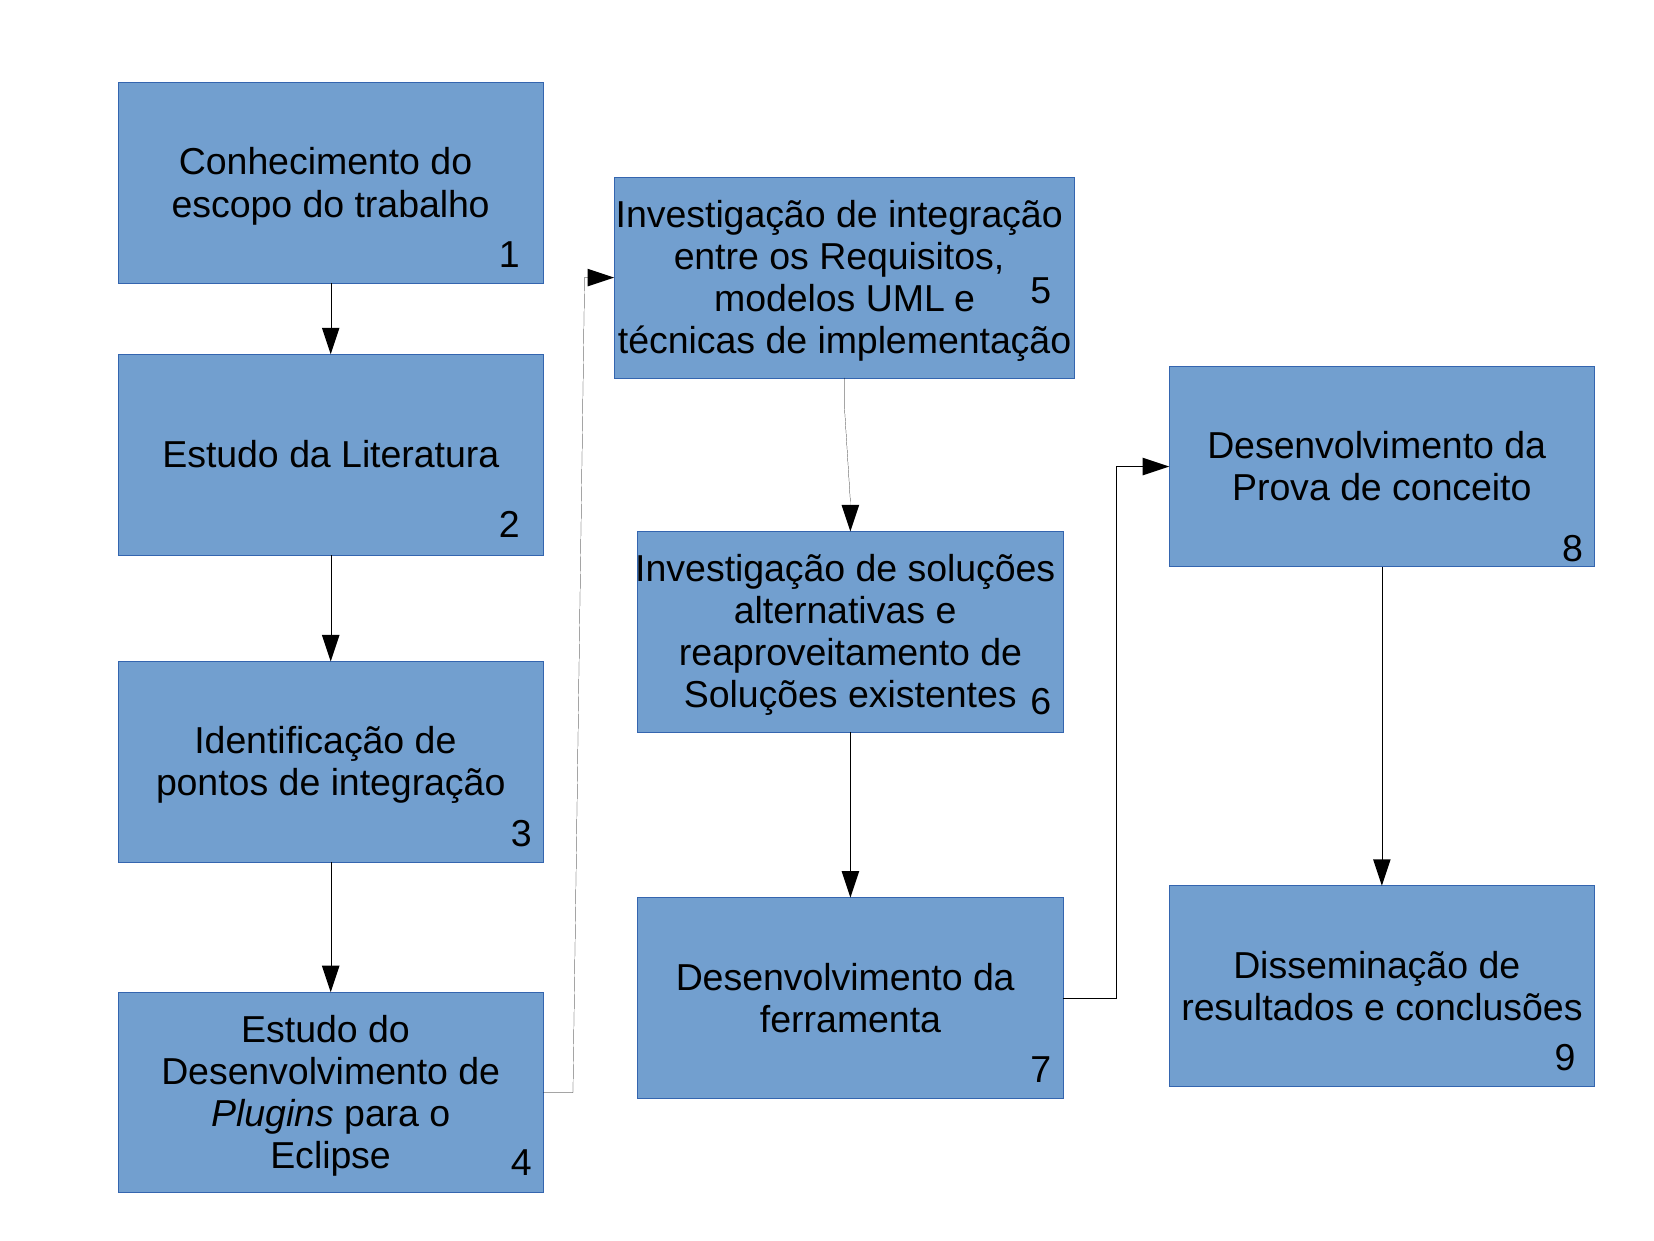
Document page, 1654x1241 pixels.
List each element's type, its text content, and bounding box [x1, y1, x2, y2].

text_box 2 [484, 496, 532, 553]
text_box Desenvolvimento da Prova de conceito [1169, 366, 1595, 567]
text_box Estudo da Literatura [118, 354, 544, 556]
text_box 9 [1539, 1029, 1588, 1087]
text_box 6 [1015, 673, 1063, 731]
text_box 7 [1015, 1041, 1063, 1099]
text_box 3 [496, 805, 544, 863]
text_box Investigação de integração entre os Requisitos, modelos UML e técnicas de implementação [614, 177, 1075, 379]
text_box 4 [496, 1133, 544, 1191]
text_box 1 [484, 226, 532, 284]
text_box 8 [1547, 519, 1595, 577]
text_box 5 [1015, 262, 1063, 319]
text_box Estudo do Desenvolvimento de Plugins para o Eclipse [118, 992, 544, 1193]
text_box Disseminação de resultados e conclusões [1169, 885, 1595, 1087]
text_box Identificação de pontos de integração [118, 661, 544, 863]
text_box Investigação de soluções alternativas e reaproveitamento de Soluções existentes [637, 531, 1064, 733]
text_box Desenvolvimento da ferramenta [637, 897, 1064, 1099]
text_box Conhecimento do escopo do trabalho [118, 82, 544, 284]
